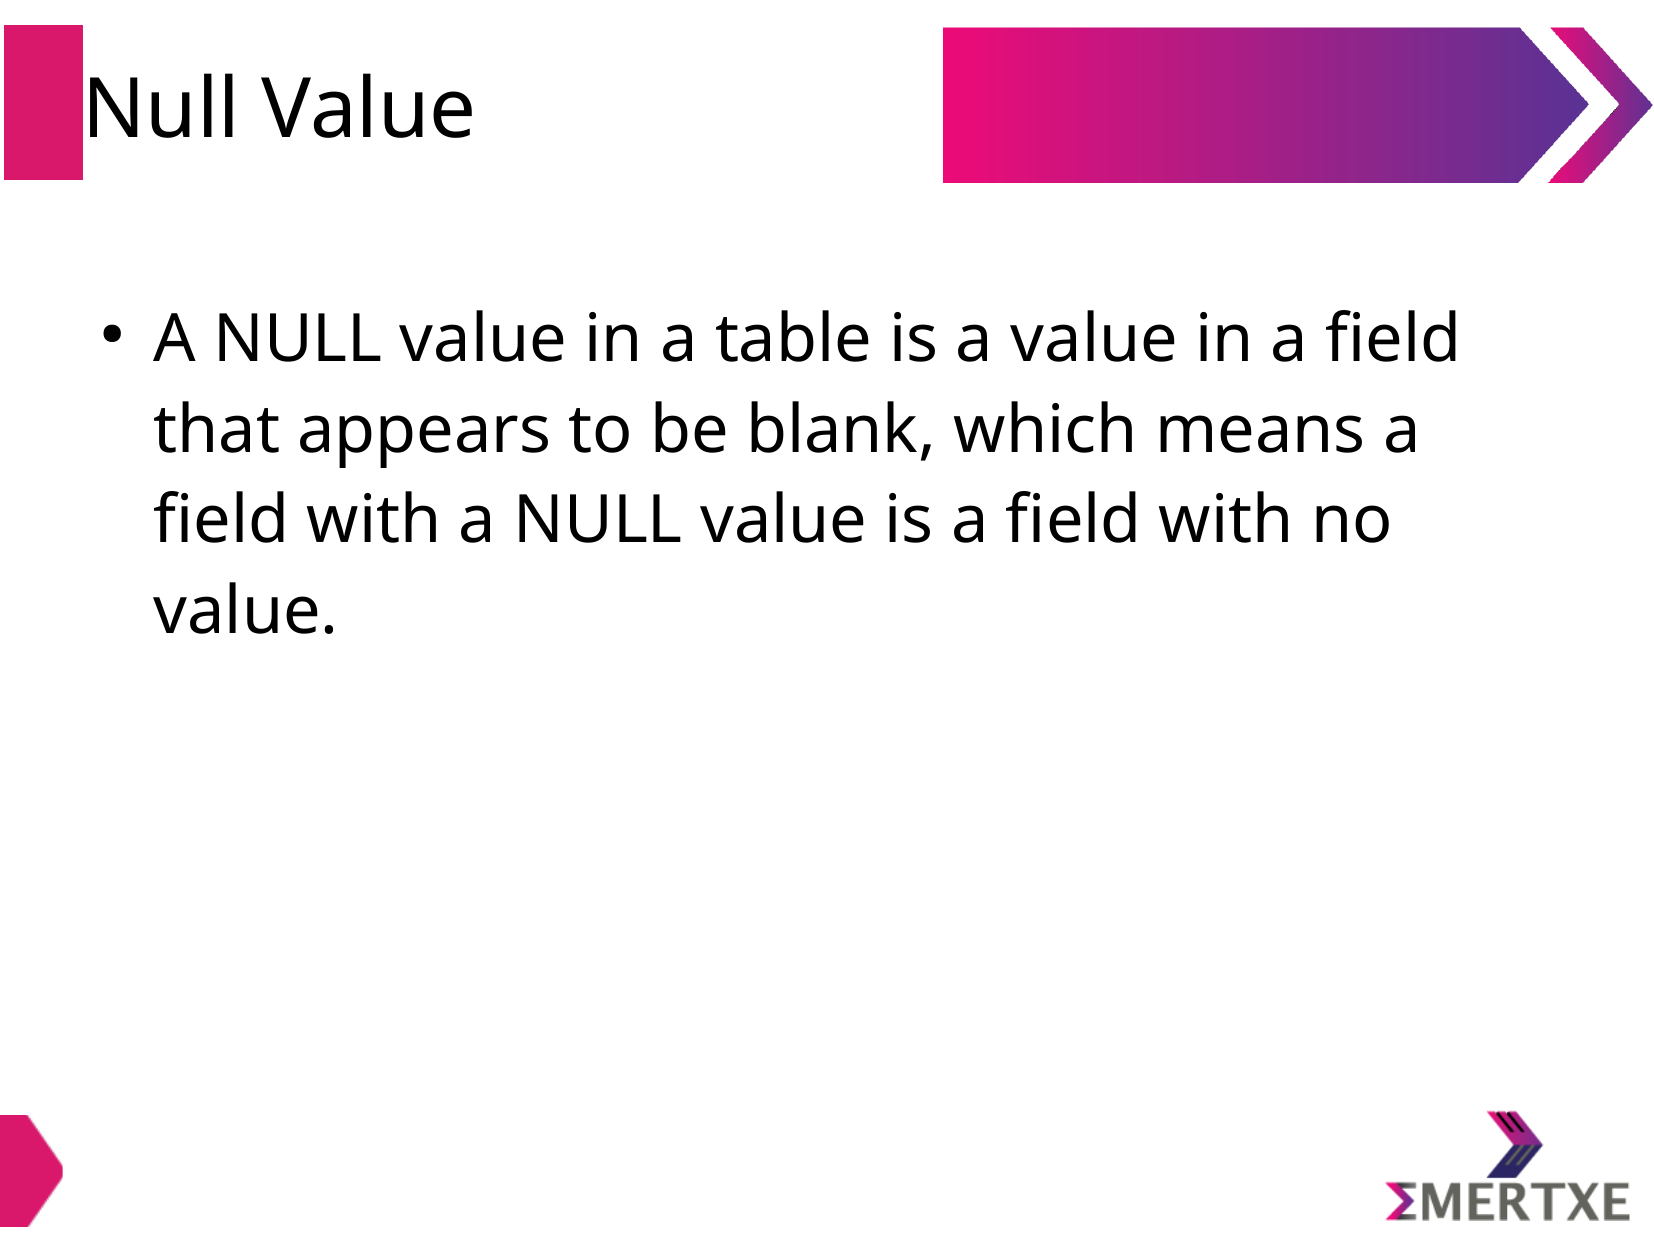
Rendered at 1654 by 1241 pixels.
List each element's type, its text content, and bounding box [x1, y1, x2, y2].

title Null Value [82, 2, 1571, 210]
list A NULL value in a table is a value in a field that appears to be blank, which means a field with a NULL value is a field with no value. [82, 290, 1571, 1010]
picture [1571, 27, 1653, 183]
picture [1385, 1107, 1631, 1221]
